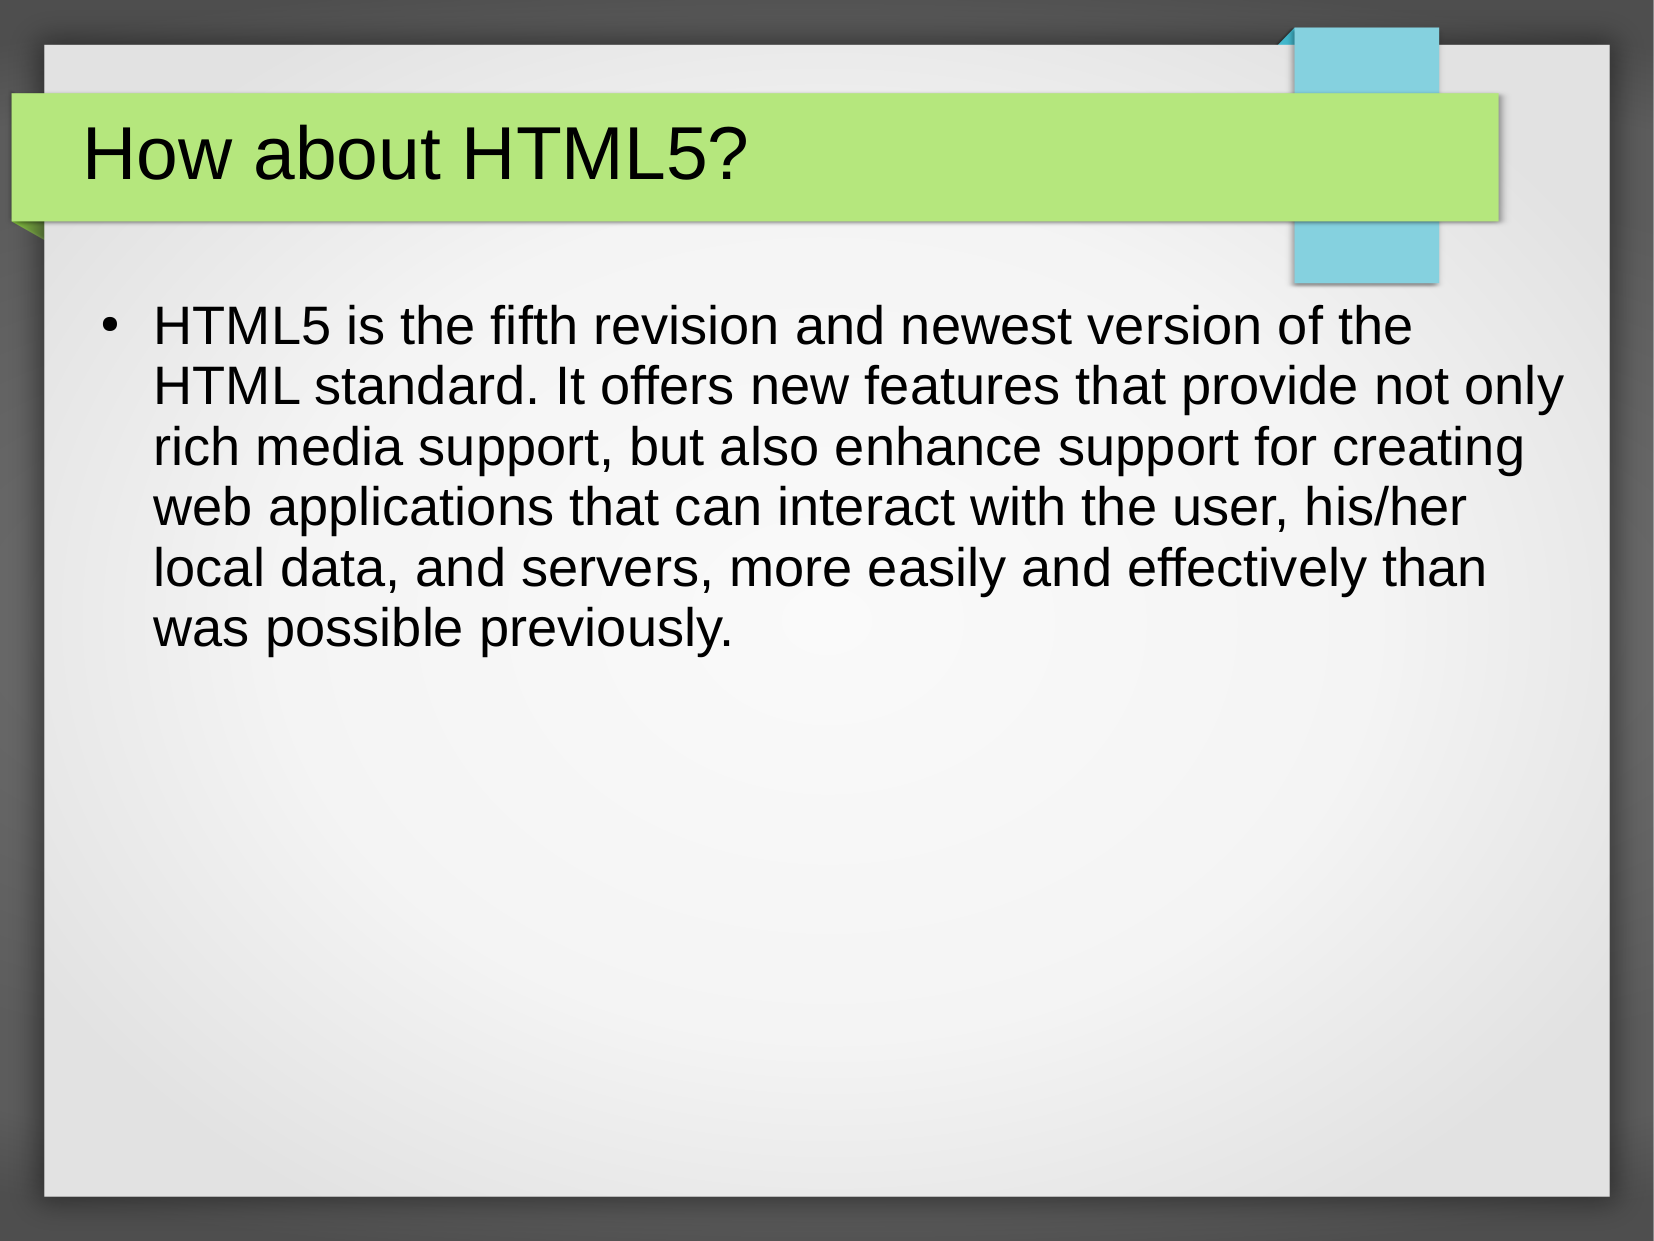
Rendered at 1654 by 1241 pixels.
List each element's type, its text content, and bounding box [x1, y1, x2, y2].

picture [0, 0, 1654, 1241]
list HTML5 is the fifth revision and newest version of the HTML standard. It offers new features that provide not only rich media support, but also enhance support for creating web applications that can interact with the user, his/her local data, and servers, more easily and effectively than was possible previously. [82, 295, 1571, 1015]
title How about HTML5? [82, 94, 1264, 213]
